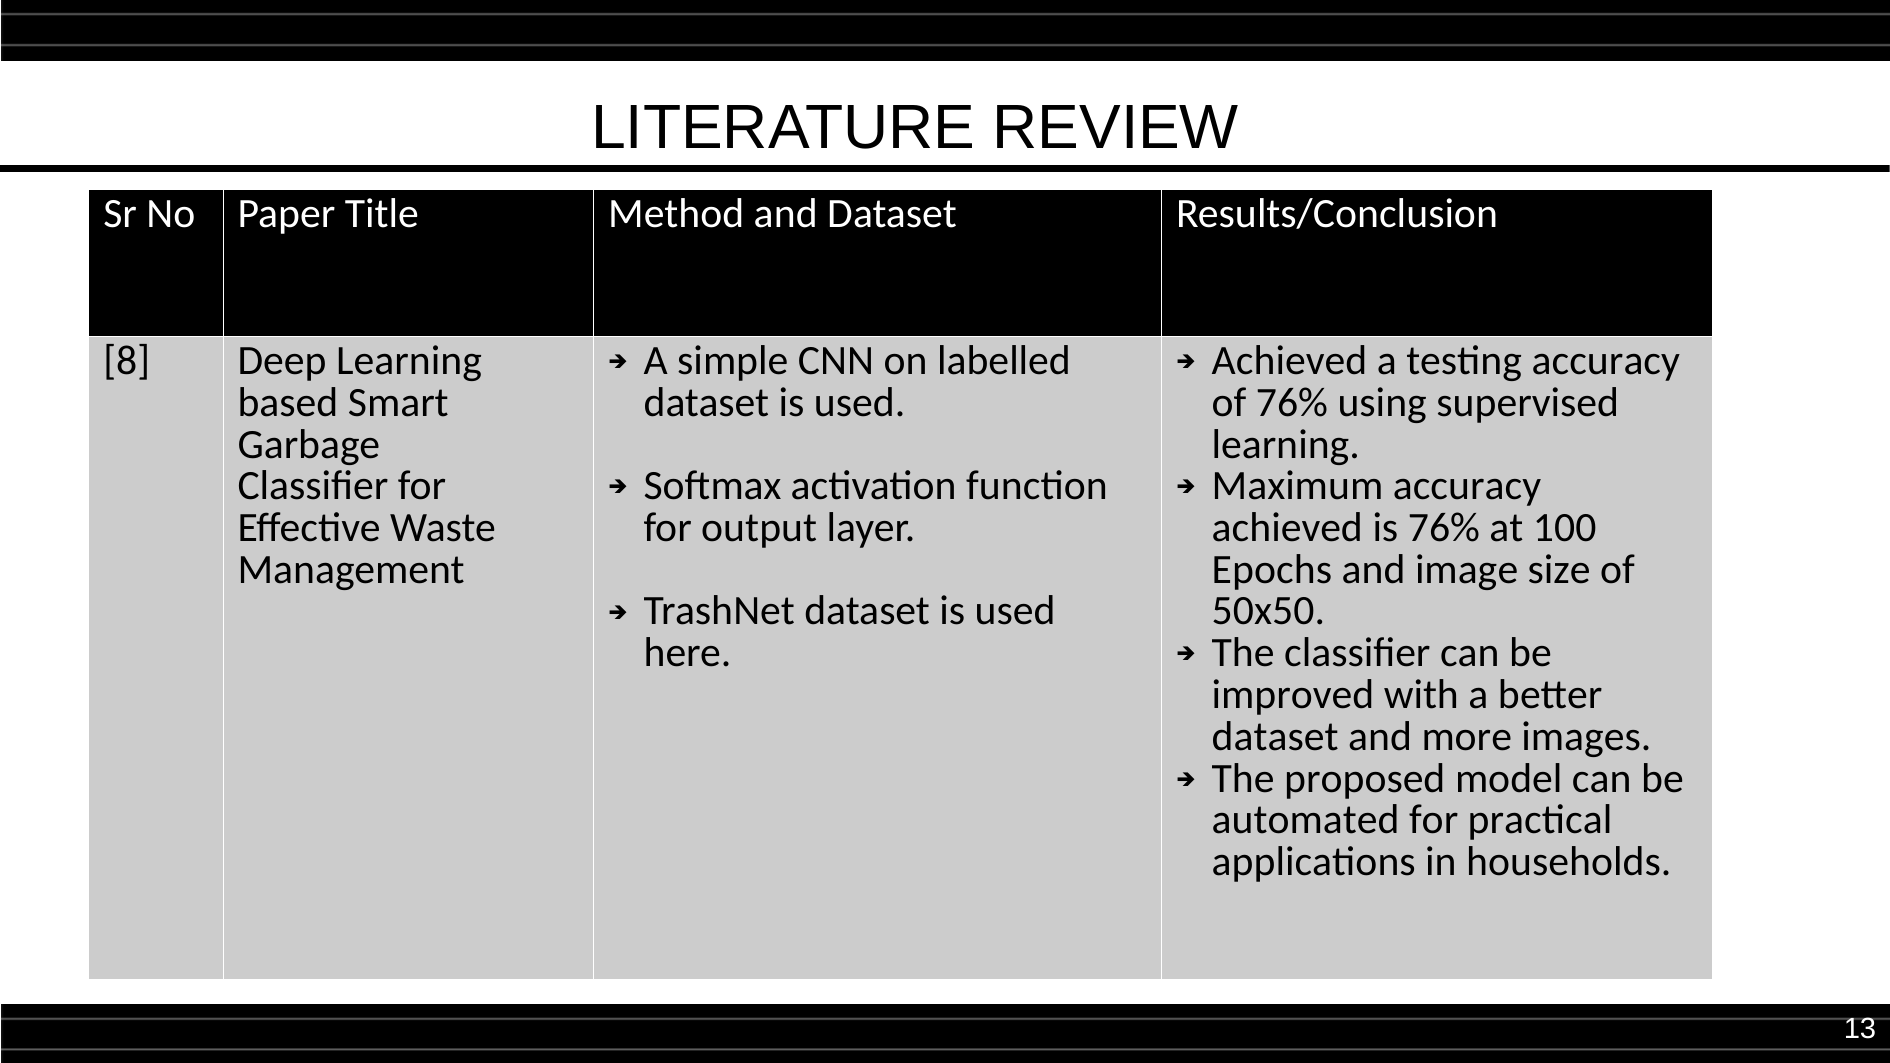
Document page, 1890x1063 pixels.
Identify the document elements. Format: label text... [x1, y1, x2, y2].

table_cell [8] [89, 337, 223, 979]
table_cell Deep Learning based Smart Garbage Classifier for Effective Waste Management [224, 337, 593, 979]
title LITERATURE REVIEW [65, 87, 1766, 165]
picture [1, 1004, 1890, 1063]
table_cell Achieved a testing accuracy of 76% using supervised learning. Maximum accuracy achieved is 76% at 100 Epochs and image size of 50x50. The classifier can be improved with a better dataset and more images. The proposed model can be automated for practical applications in households. [1162, 337, 1712, 979]
table_header Method and Dataset [594, 190, 1161, 336]
table_header Sr No [89, 190, 223, 336]
table_header Paper Title [224, 190, 593, 336]
table_cell A simple CNN on labelled dataset is used. Softmax activation function for output layer. TrashNet dataset is used here. [594, 337, 1161, 979]
table_header Results/Conclusion [1162, 190, 1712, 336]
picture [1, 0, 1890, 61]
